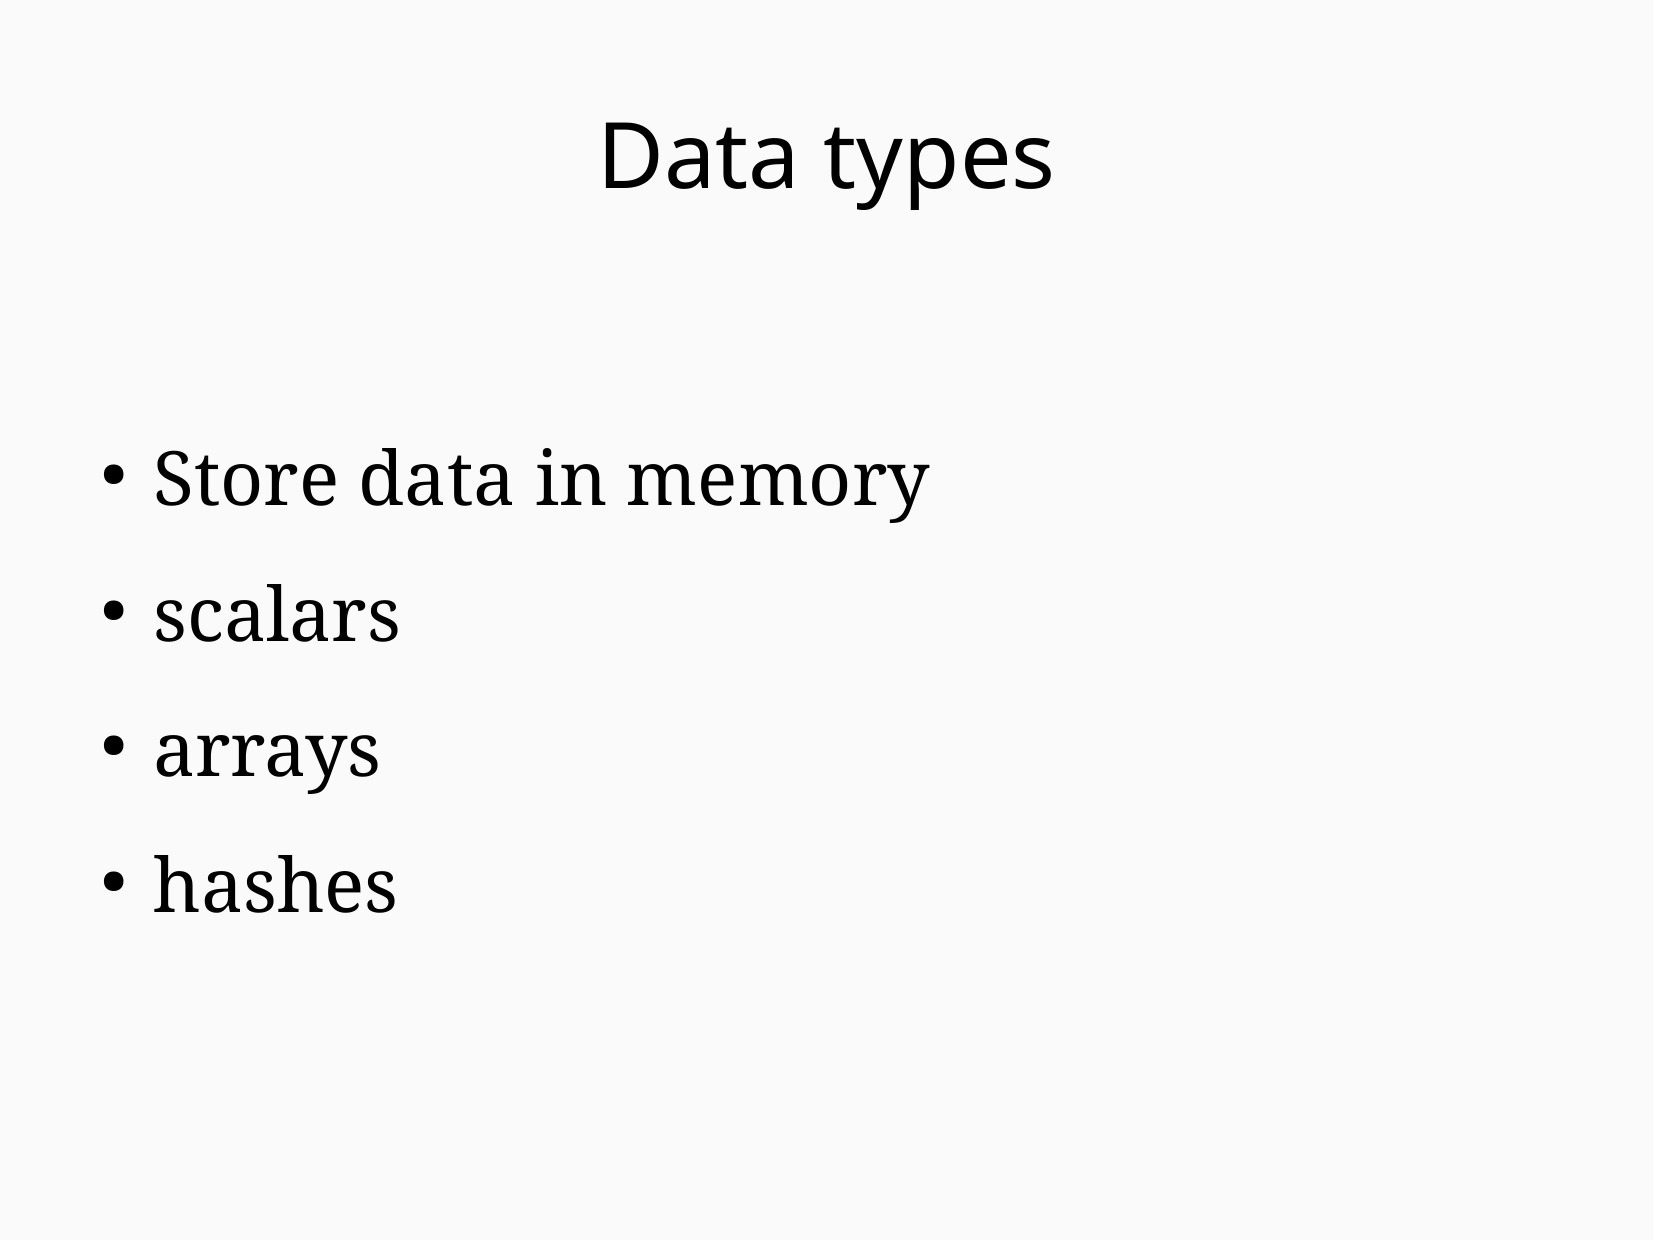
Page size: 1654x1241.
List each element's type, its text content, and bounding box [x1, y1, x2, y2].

title Data types [82, 49, 1571, 257]
list Store data in memory scalars arrays hashes [82, 290, 1571, 1010]
